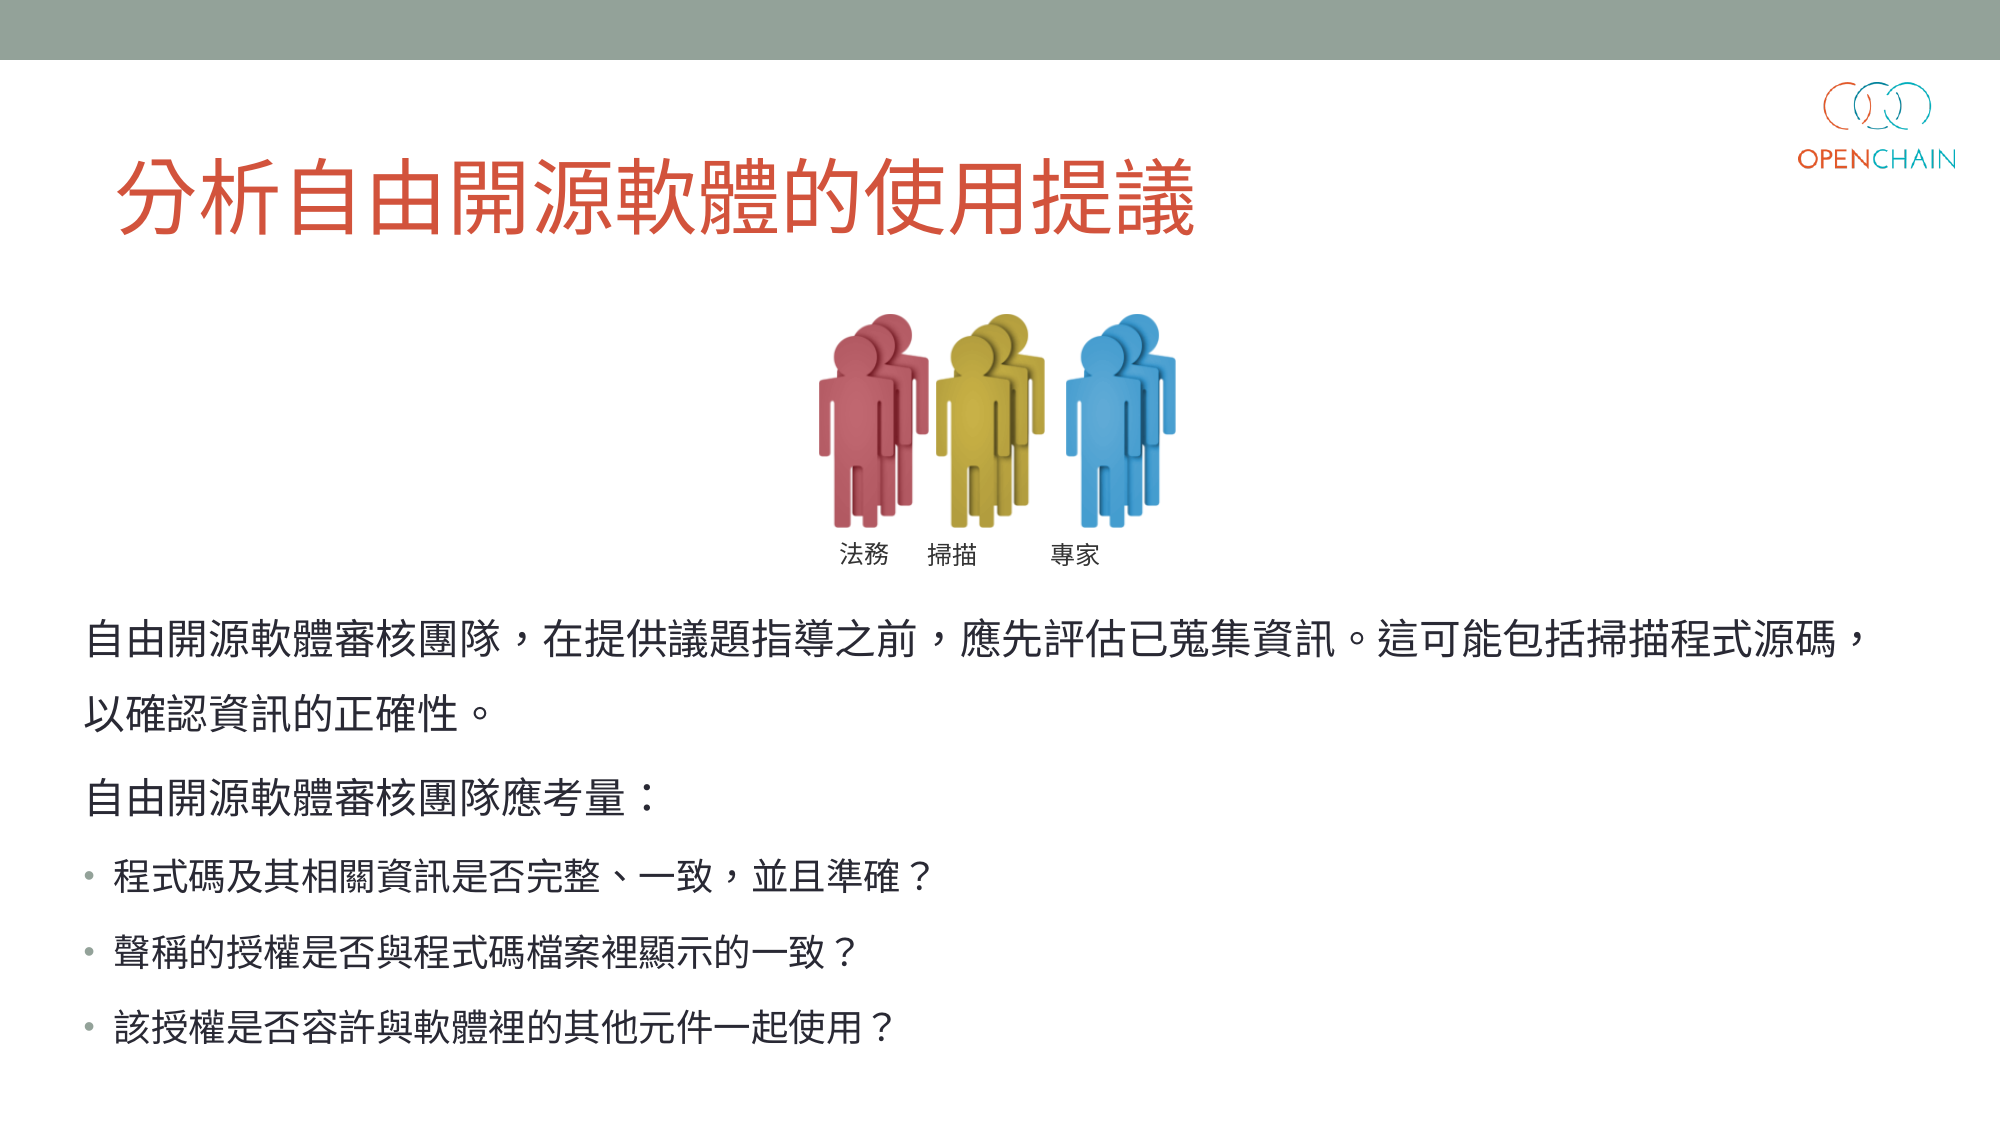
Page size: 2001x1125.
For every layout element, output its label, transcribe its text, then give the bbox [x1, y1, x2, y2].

picture [819, 314, 929, 528]
text_box 專家 [1035, 531, 1188, 578]
picture [936, 314, 1045, 528]
picture [1066, 314, 1176, 528]
list 自由開源軟體審核團隊，在提供議題指導之前，應先評估已蒐集資訊。這可能包括掃描程式源碼，以確認資訊的正確性。 自由開源軟體審核團隊應考量： 程式碼及其相關資訊是否完整、一致，並且準確？ 聲稱的授權是否與程式碼檔案裡顯示的一致？ 該授權是否容許與軟體裡的其他元件一起使用？ [68, 580, 1919, 1066]
text_box 法務 [824, 531, 912, 577]
text_box 掃描 [912, 531, 1035, 578]
title 分析自由開源軟體的使用提議 [99, 87, 1900, 251]
